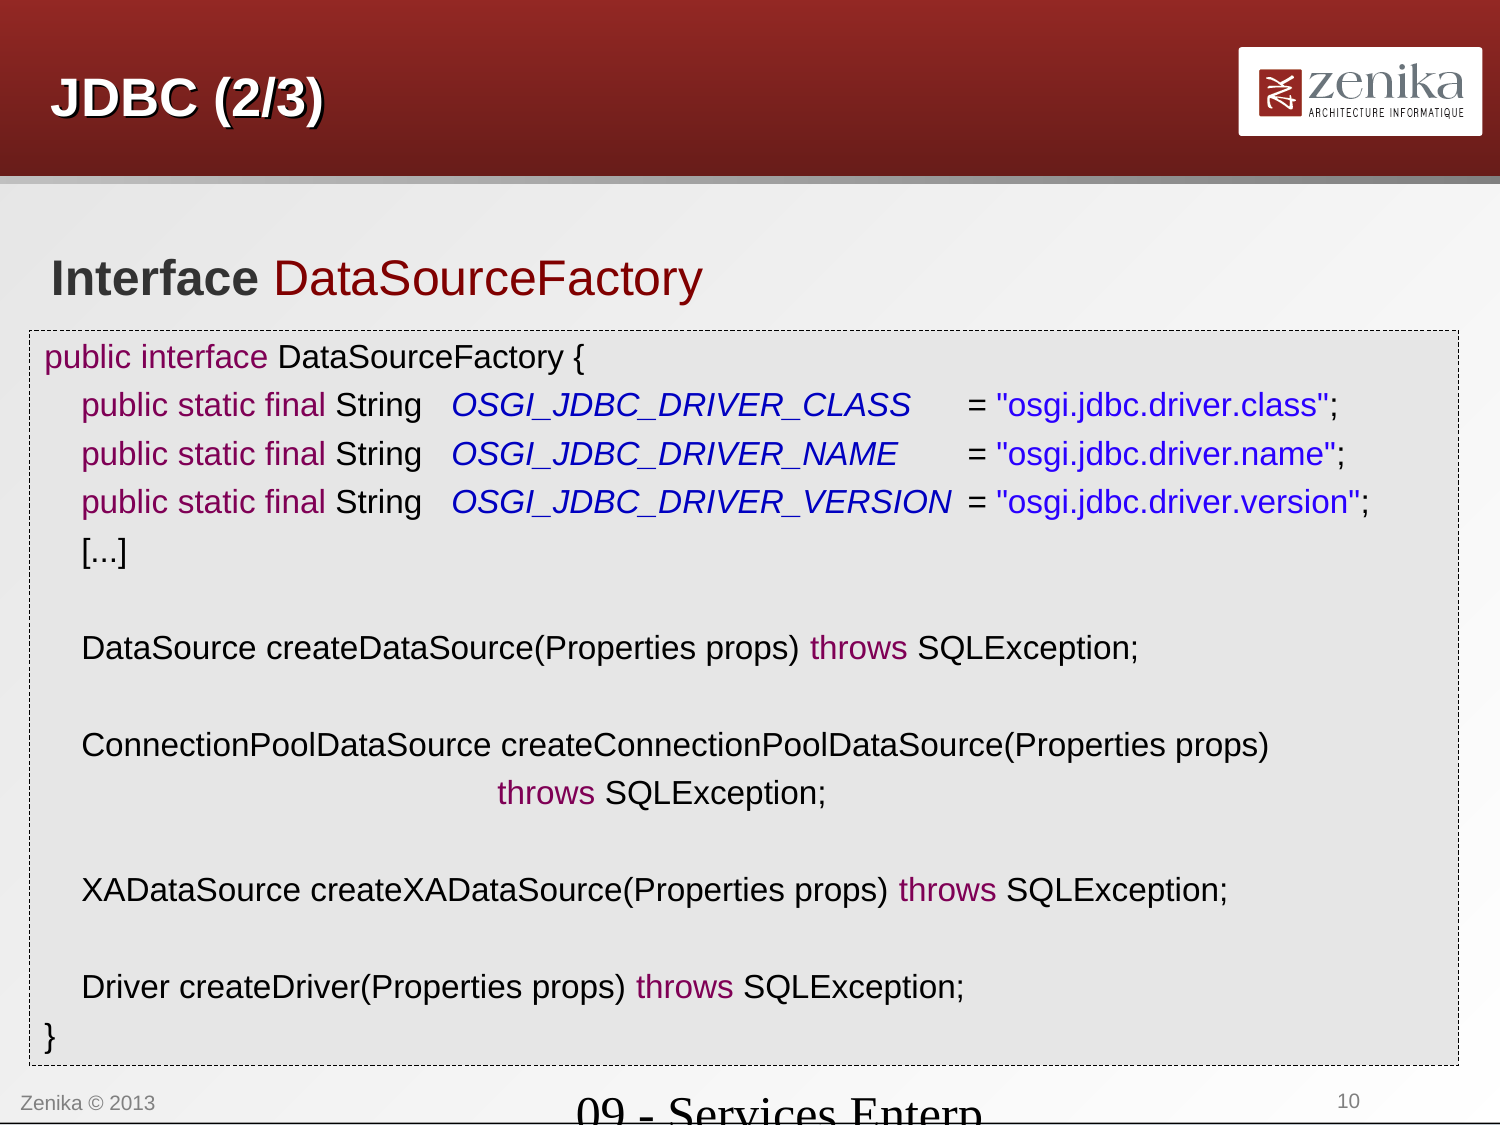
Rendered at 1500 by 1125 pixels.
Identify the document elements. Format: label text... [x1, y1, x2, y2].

picture [1257, 58, 1464, 125]
list Interface DataSourceFactory [50, 249, 1447, 330]
list public interface DataSourceFactory { public static final String OSGI_JDBC_DRIVER_CLASS = "osgi.jdbc.driver.class"; public static final String OSGI_JDBC_DRIVER_NAME = "osgi.jdbc.driver.name"; public static final String OSGI_JDBC_DRIVER_VERSION = "osgi.jdbc.driver.version"; [...] DataSource createDataSource(Properties props) throws SQLException; ConnectionPoolDataSource createConnectionPoolDataSource(Properties props) throws SQLException; XADataSource createXADataSource(Properties props) throws SQLException; Driver createDriver(Properties props) throws SQLException; } [29, 330, 1459, 1066]
title JDBC (2/3) [50, 15, 1206, 180]
